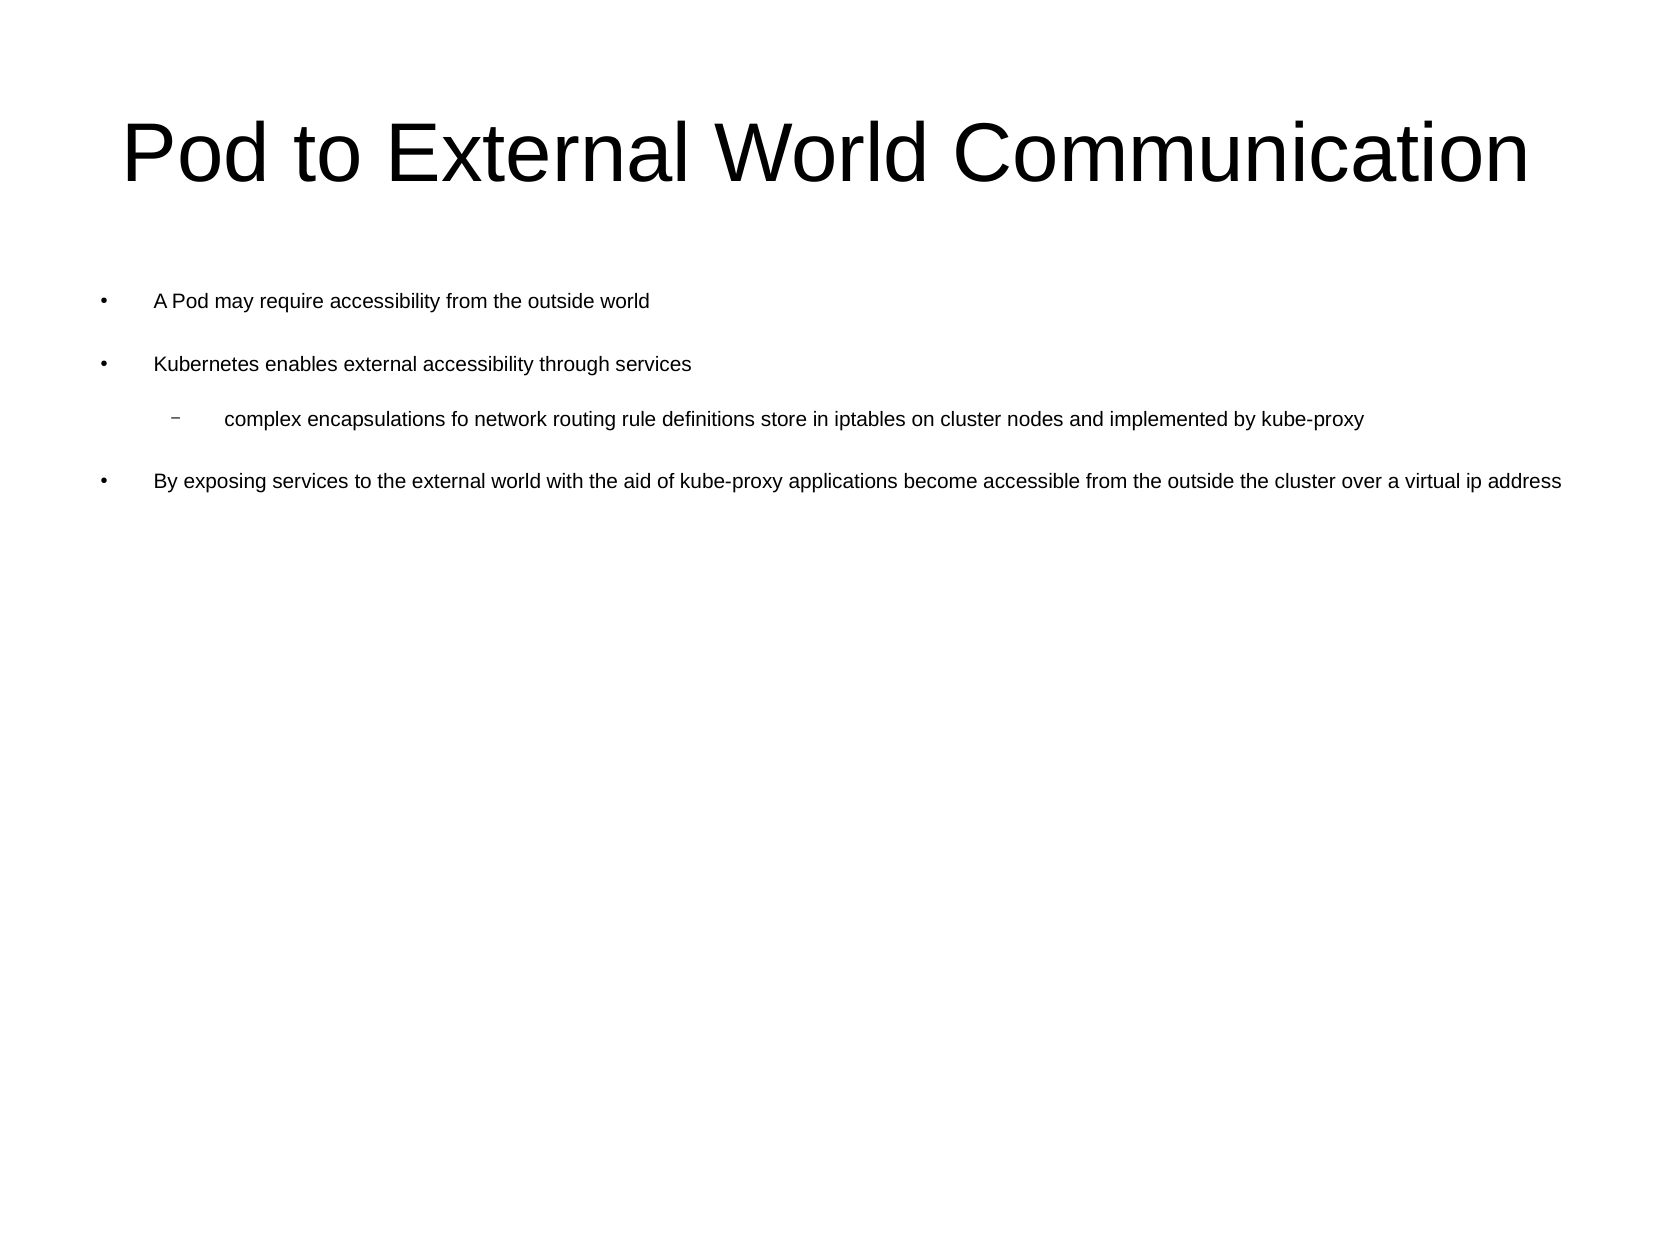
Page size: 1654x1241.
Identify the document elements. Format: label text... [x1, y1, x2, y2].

title Pod to External World Communication [82, 49, 1571, 257]
list A Pod may require accessibility from the outside world Kubernetes enables external accessibility through services complex encapsulations fo network routing rule definitions store in iptables on cluster nodes and implemented by kube-proxy By exposing services to the external world with the aid of kube-proxy applications become accessible from the outside the cluster over a virtual ip address [82, 290, 1636, 1231]
